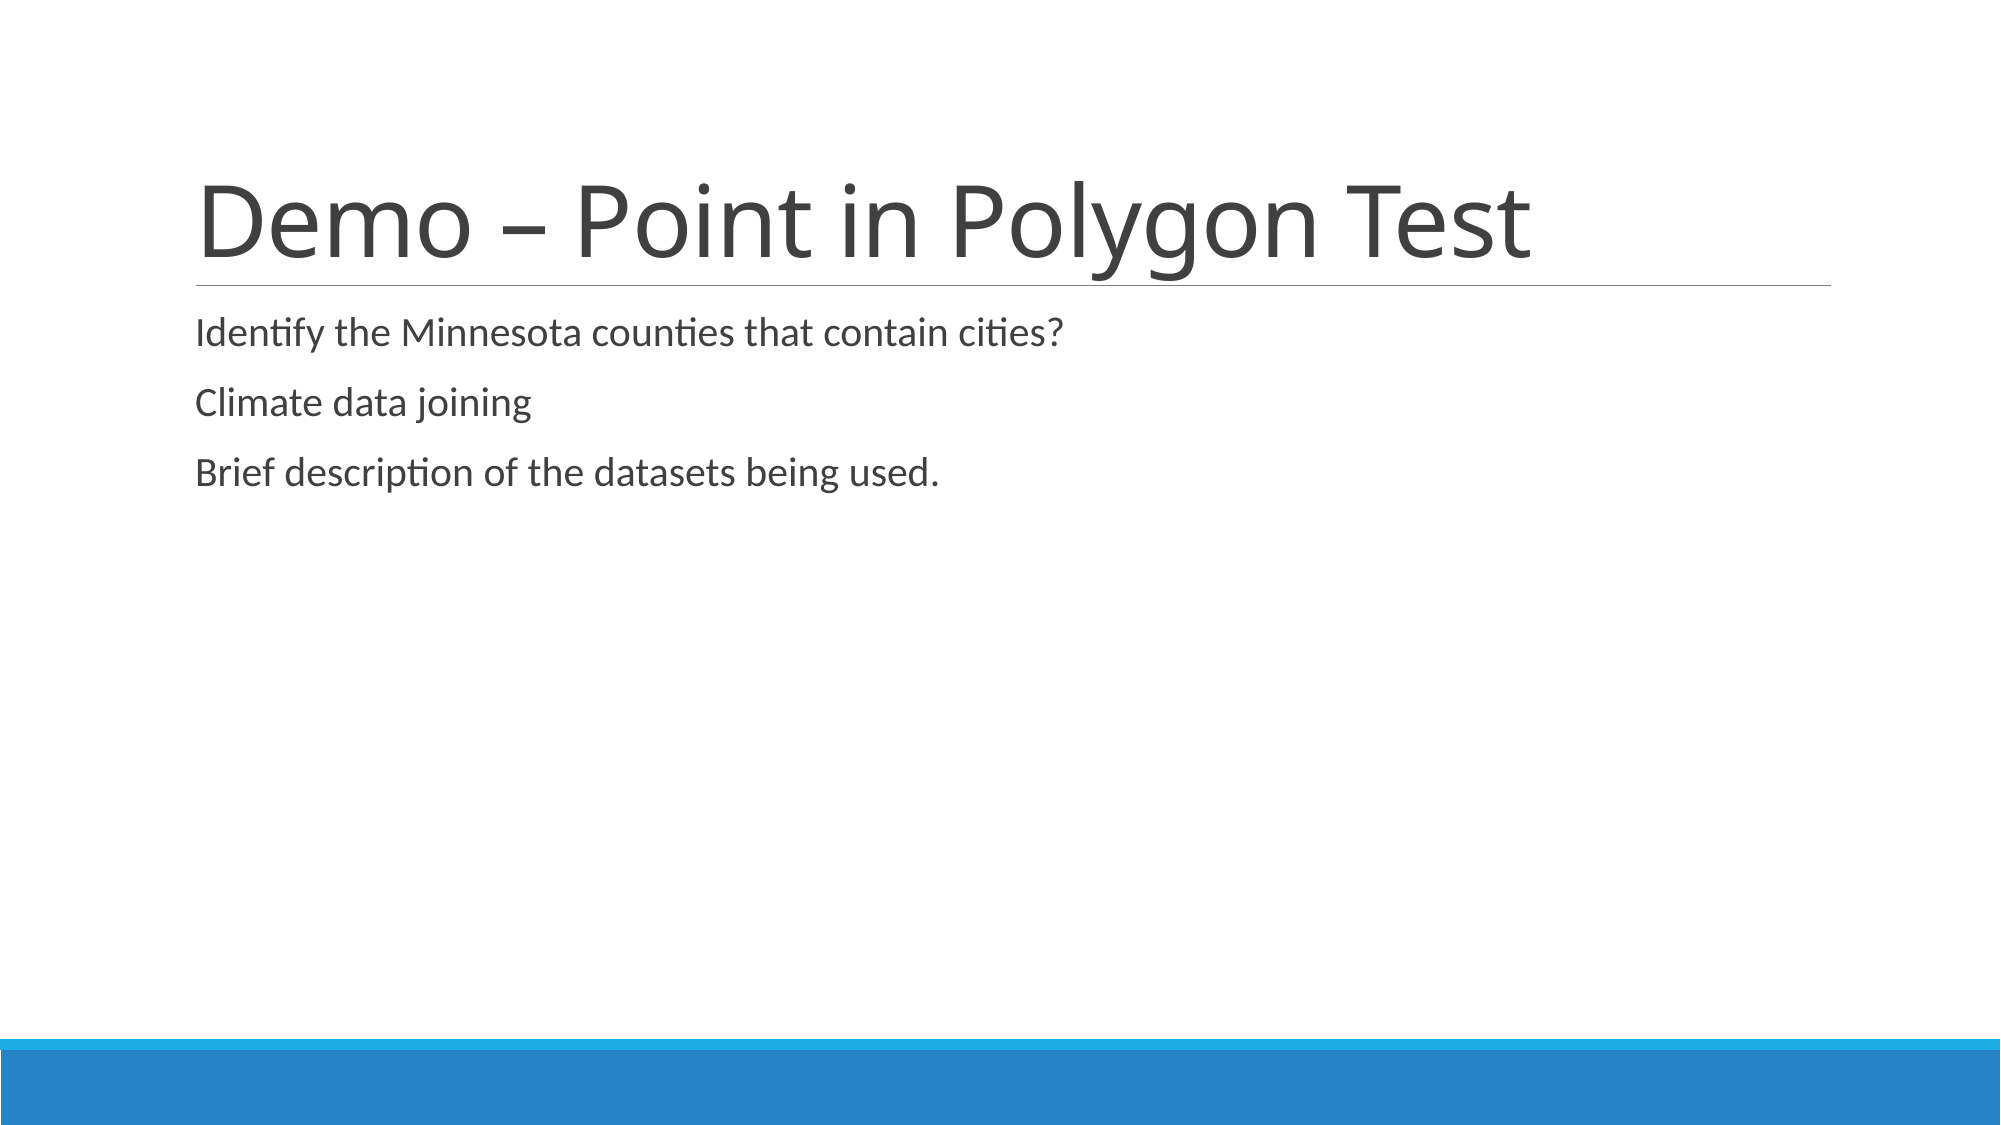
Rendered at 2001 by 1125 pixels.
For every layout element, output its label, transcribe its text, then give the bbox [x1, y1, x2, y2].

list Identify the Minnesota counties that contain cities? Climate data joining Brief description of the datasets being used. [180, 302, 1831, 963]
title Demo – Point in Polygon Test [180, 47, 1831, 286]
